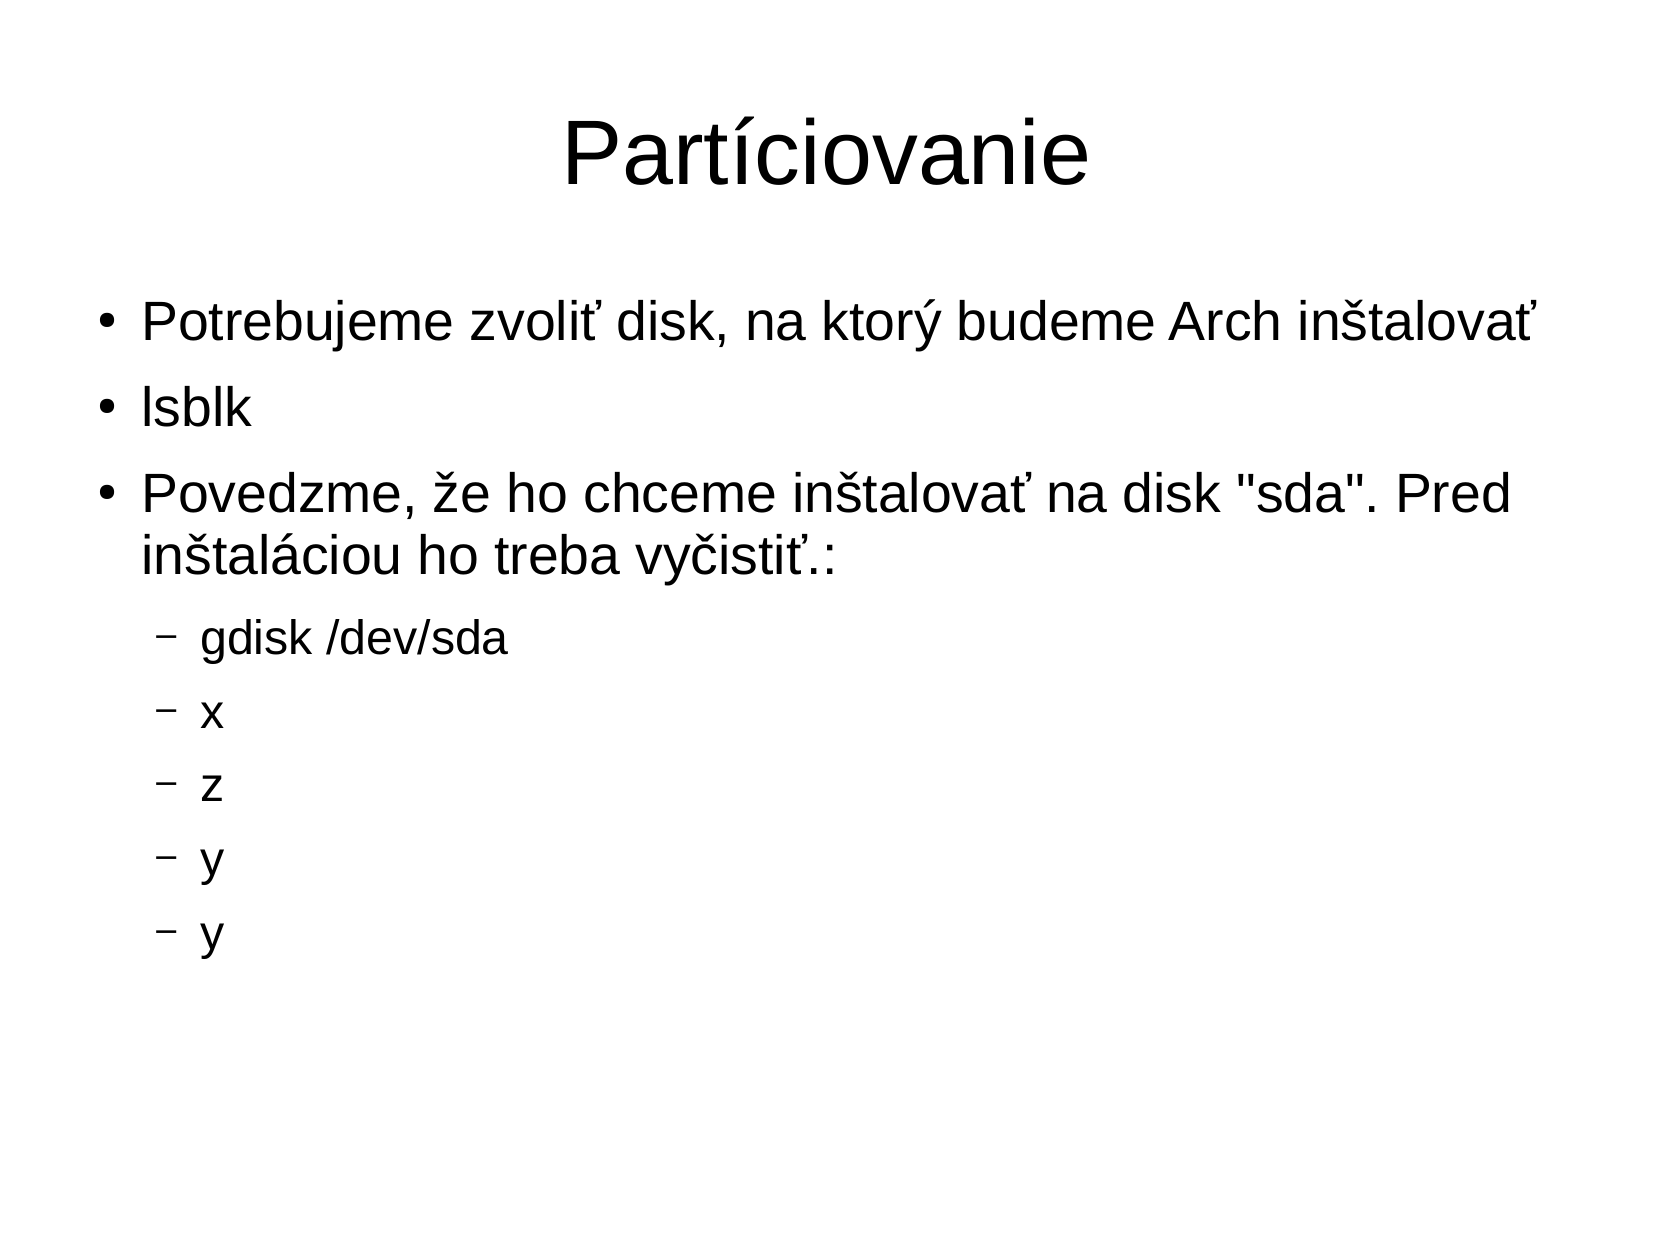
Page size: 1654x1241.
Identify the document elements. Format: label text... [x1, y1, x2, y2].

title Partíciovanie [82, 49, 1571, 257]
list Potrebujeme zvoliť disk, na ktorý budeme Arch inštalovať lsblk Povedzme, že ho chceme inštalovať na disk "sda". Pred inštaláciou ho treba vyčistiť.: gdisk /dev/sda x z y y [82, 290, 1571, 1010]
